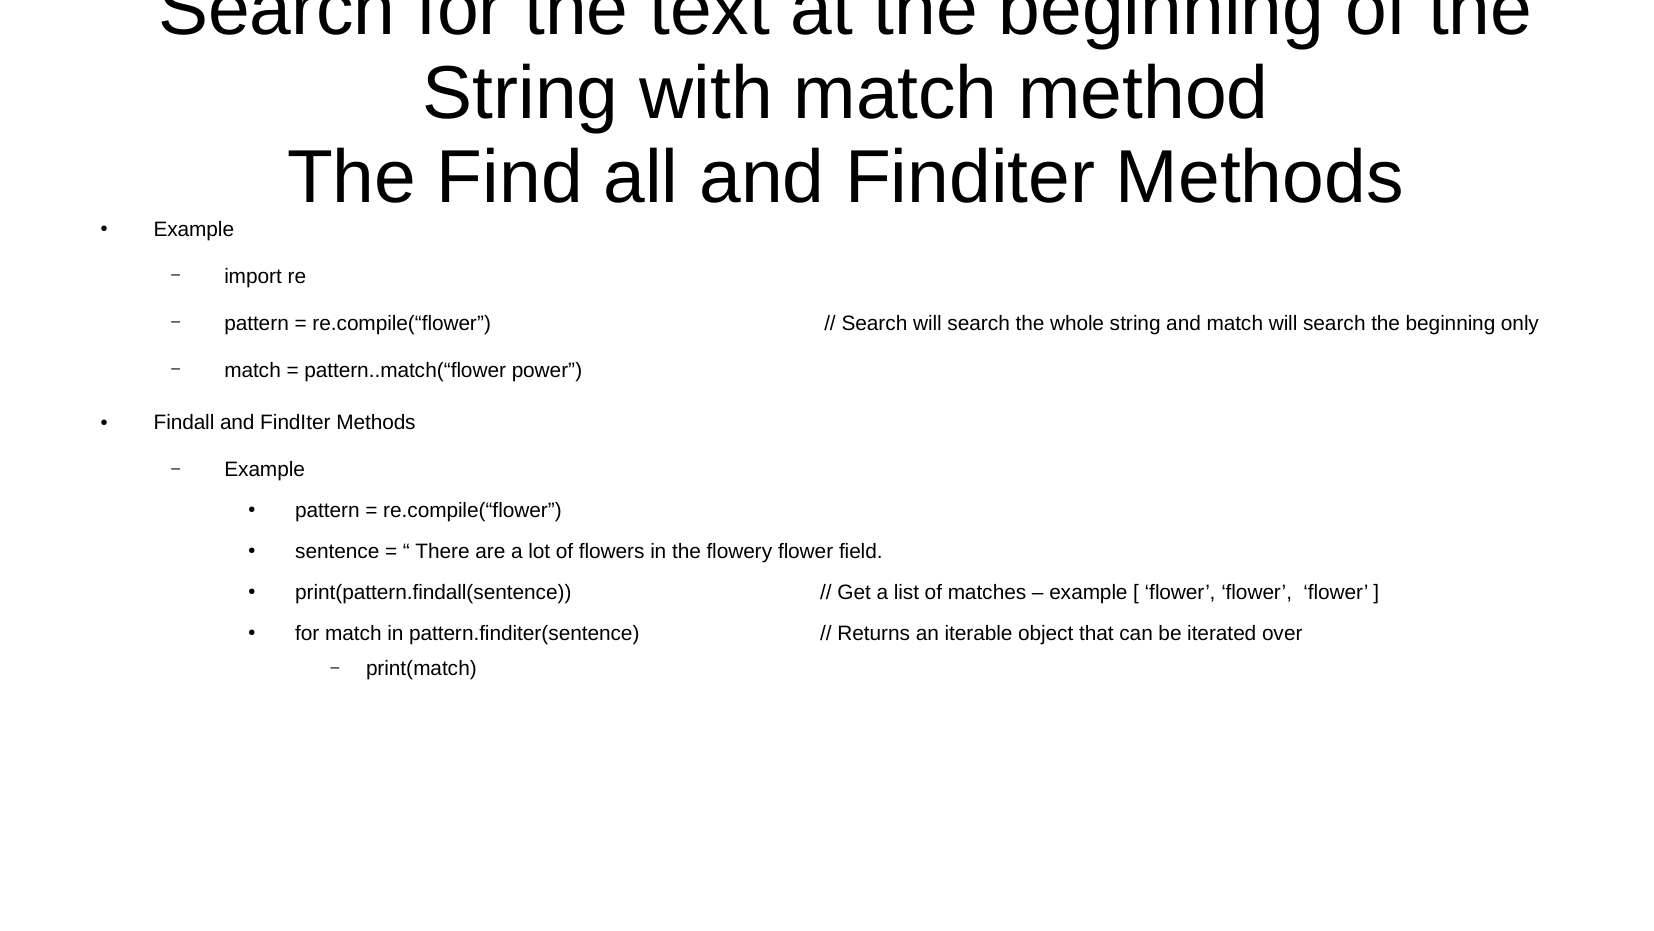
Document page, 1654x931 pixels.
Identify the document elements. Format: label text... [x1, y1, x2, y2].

list Example import re pattern = re.compile(“flower”) // Search will search the whole string and match will search the beginning only match = pattern..match(“flower power”) Findall and FindIter Methods Example pattern = re.compile(“flower”) sentence = “ There are a lot of flowers in the flowery flower field. print(pattern.findall(sentence)) // Get a list of matches – example [ ‘flower’, ‘flower’, ‘flower’ ] for match in pattern.finditer(sentence) // Returns an iterable object that can be iterated over print(match) [82, 217, 1636, 901]
title Search for the text at the beginning of the String with match method The Find all and Finditer Methods [101, 0, 1591, 217]
